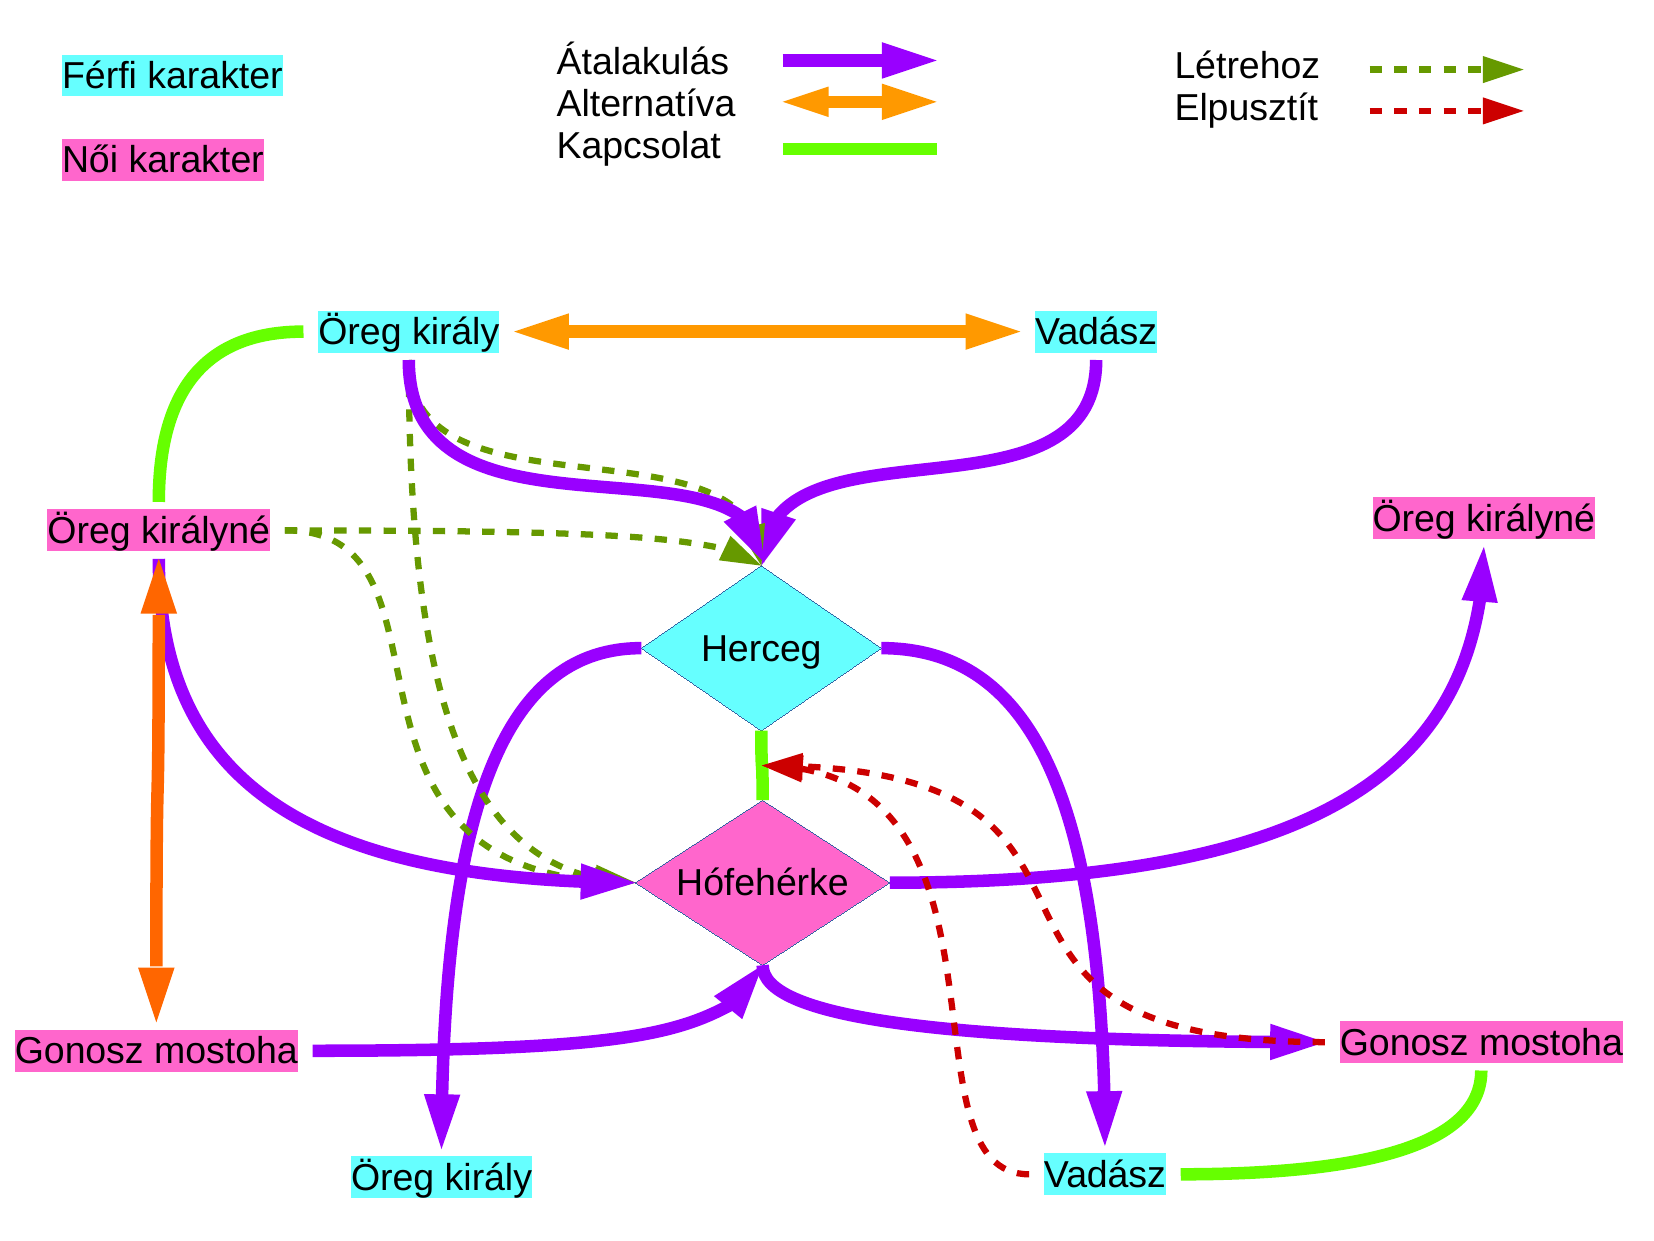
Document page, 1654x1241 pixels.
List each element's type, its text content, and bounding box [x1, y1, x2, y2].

text_box Öreg király [336, 1149, 547, 1206]
text_box Öreg király [303, 303, 515, 361]
text_box Vadász [1029, 1145, 1181, 1203]
text_box Férfi karakter Női karakter [47, 47, 298, 189]
text_box Létrehoz Elpusztít [1159, 36, 1336, 136]
text_box Öreg királyné [32, 501, 285, 559]
text_box Hófehérke [635, 801, 889, 965]
text_box Átalakulás Alternatíva Kapcsolat [541, 33, 751, 174]
text_box Öreg királyné [1357, 490, 1610, 547]
text_box Vadász [1020, 303, 1172, 361]
text_box Herceg [642, 566, 881, 730]
text_box Gonosz mostoha [0, 1022, 313, 1080]
text_box Gonosz mostoha [1324, 1013, 1638, 1071]
